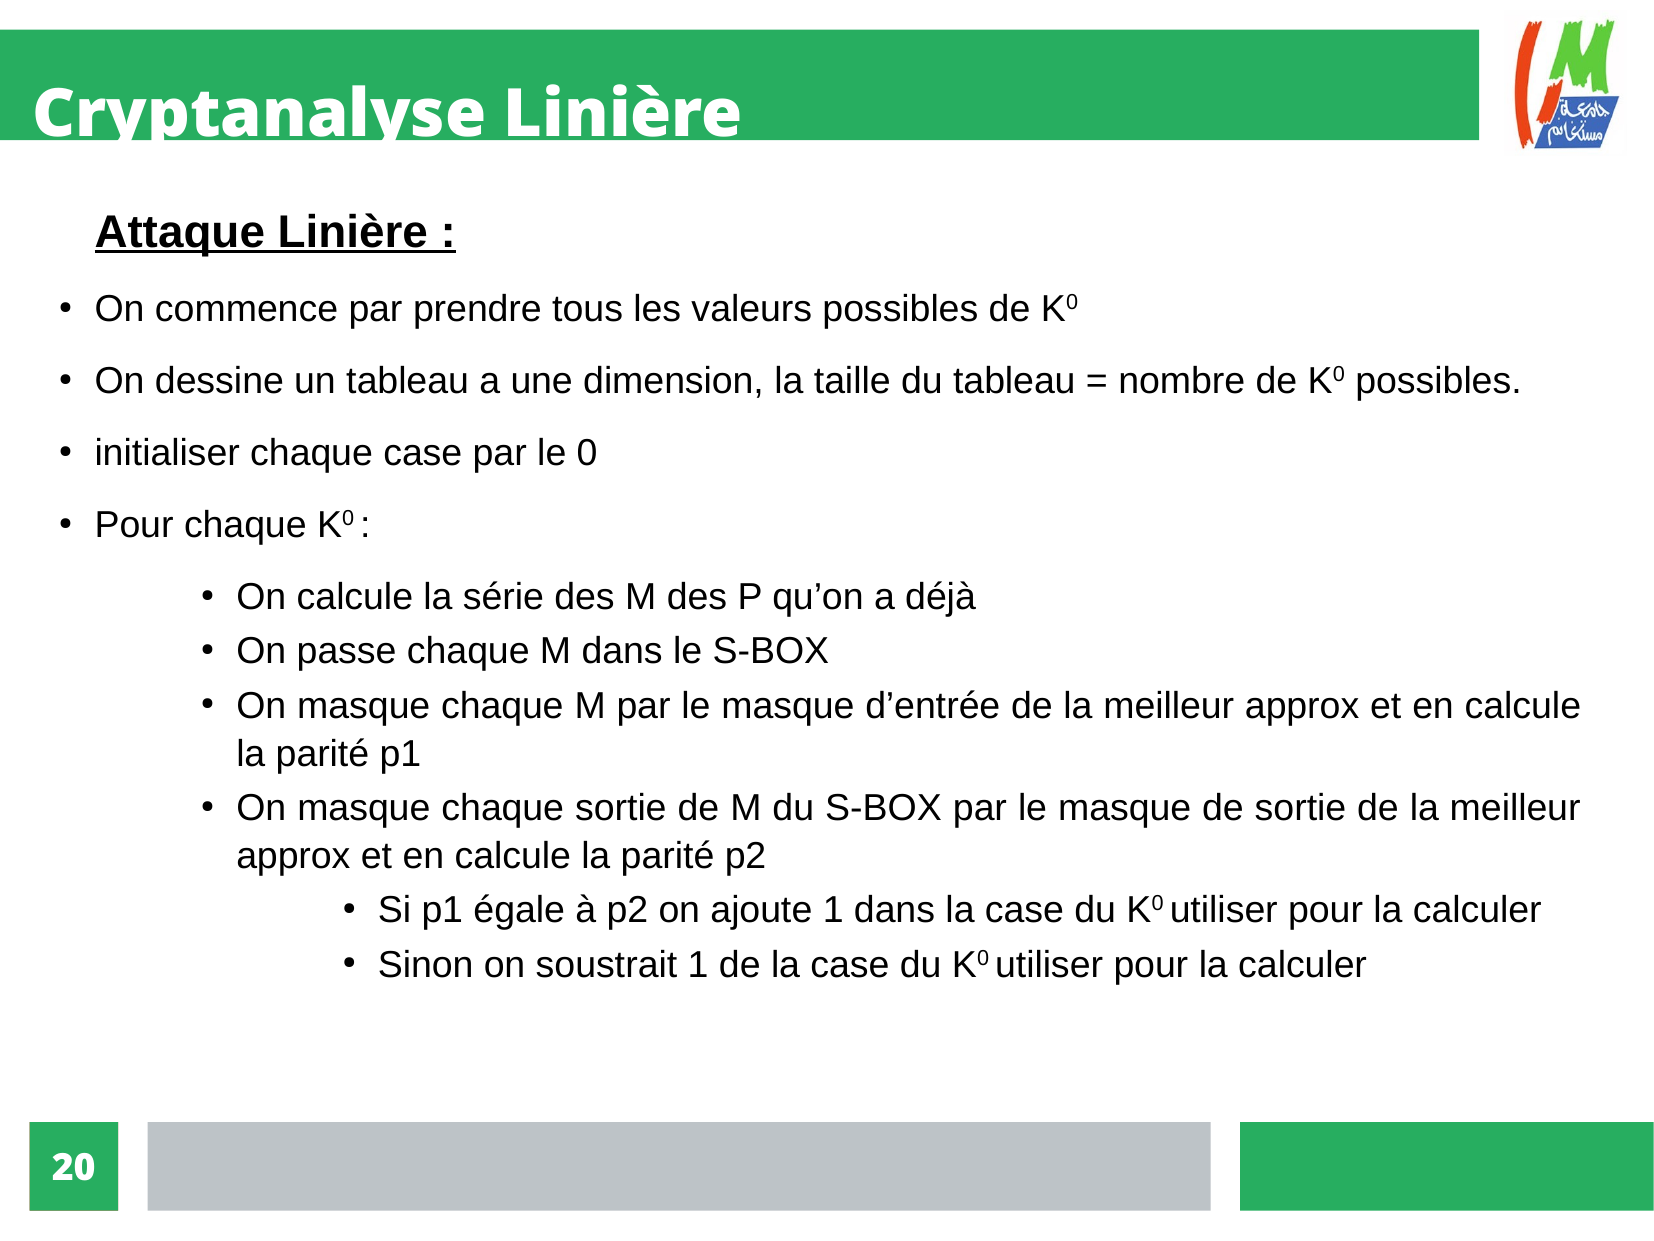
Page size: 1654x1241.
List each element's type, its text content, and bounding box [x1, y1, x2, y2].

title Cryptanalyse Linière [32, 16, 1560, 156]
list Attaque Linière : On commence par prendre tous les valeurs possibles de K0 On dessine un tableau a une dimension, la taille du tableau = nombre de K0 possibles. initialiser chaque case par le 0 Pour chaque K0 : On calcule la série des M des P qu’on a déjà On passe chaque M dans le S-BOX On masque chaque M par le masque d’entrée de la meilleur approx et en calcule la parité p1 On masque chaque sortie de M du S-BOX par le masque de sortie de la meilleur approx et en calcule la parité p2 Si p1 égale à p2 on ajoute 1 dans la case du K0 utiliser pour la calculer Sinon on soustrait 1 de la case du K0 utiliser pour la calculer [59, 198, 1582, 1093]
list [59, 692, 1558, 1085]
picture [1504, 10, 1627, 156]
